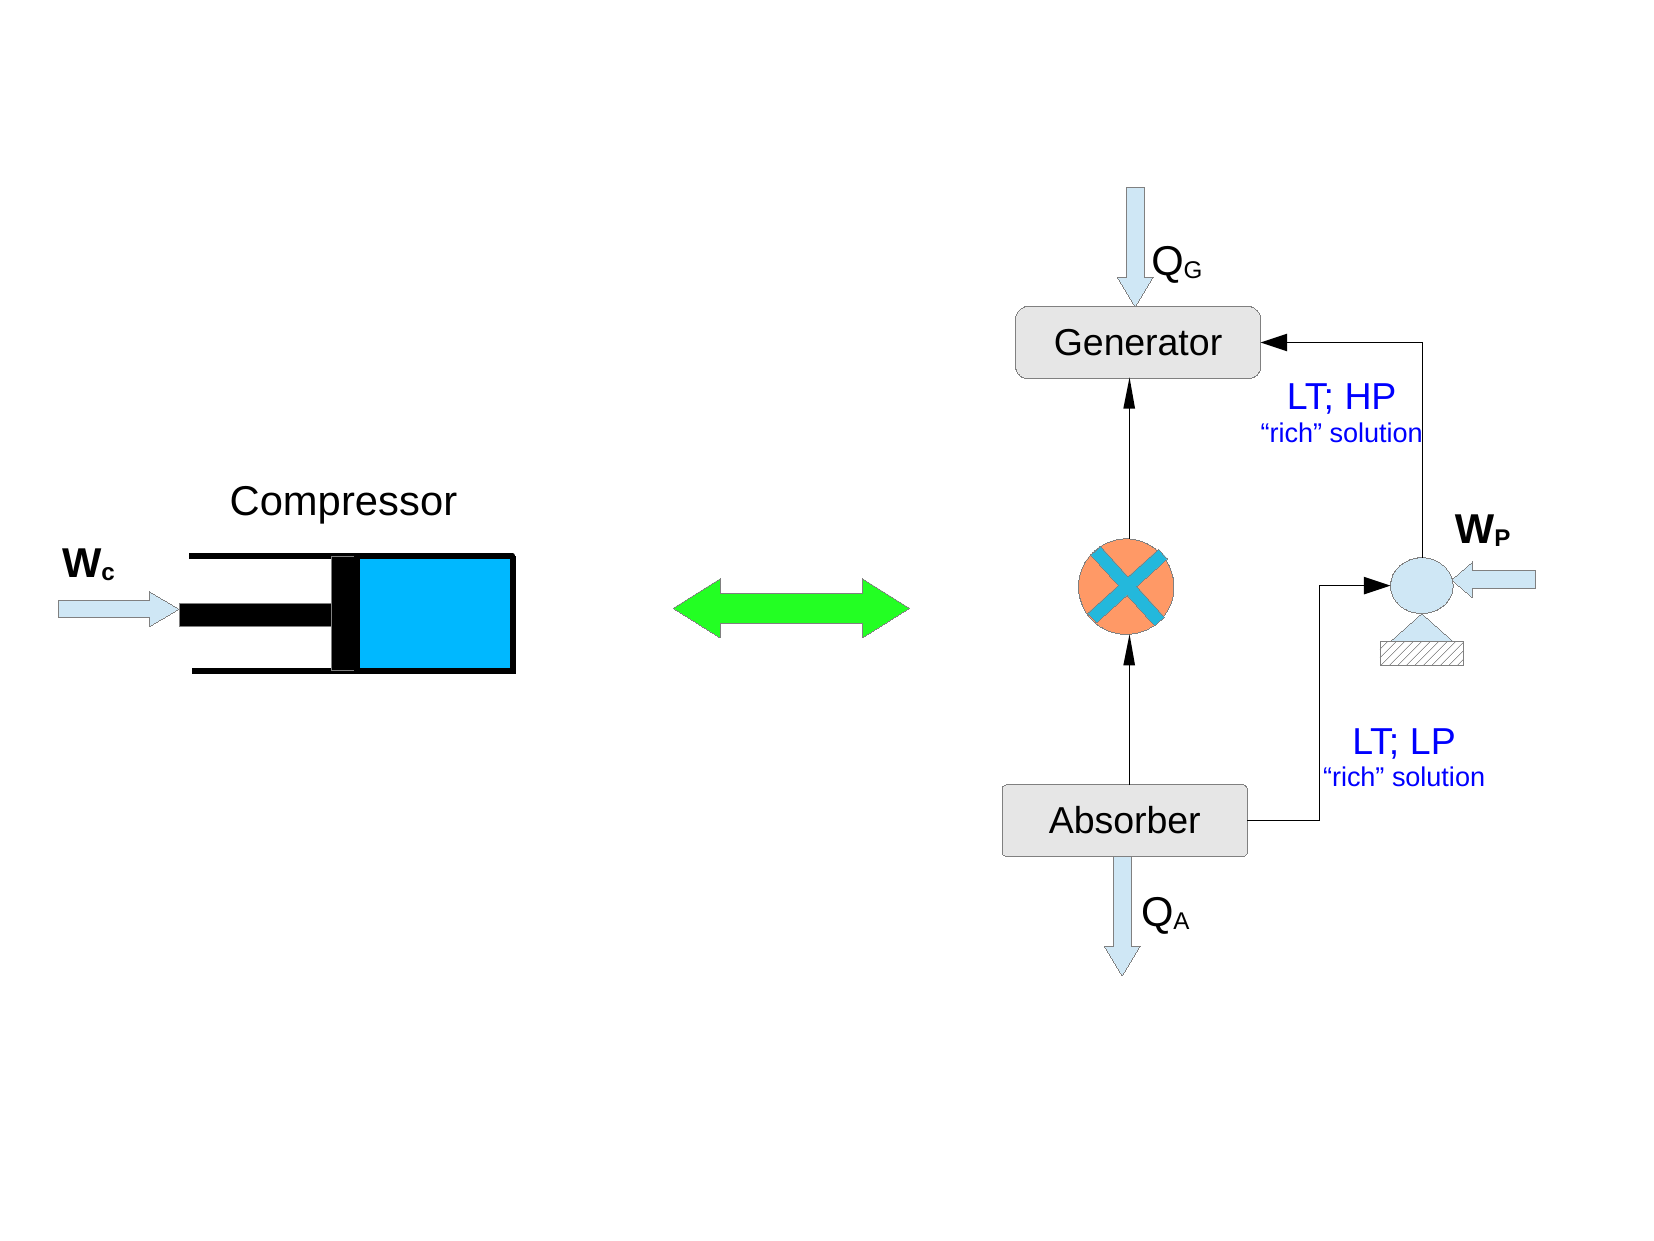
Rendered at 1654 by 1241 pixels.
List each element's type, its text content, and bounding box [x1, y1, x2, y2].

text_box [1117, 187, 1154, 307]
text_box [58, 556, 513, 671]
text_box [673, 578, 910, 638]
text_box WP [1440, 497, 1536, 574]
text_box Wc [47, 532, 154, 608]
text_box LT; LP “rich” solution [1308, 712, 1503, 801]
text_box [1104, 856, 1141, 976]
text_box Compressor [214, 470, 473, 532]
text_box QG [1136, 230, 1237, 307]
text_box [1380, 557, 1536, 666]
text_box Absorber [1002, 784, 1248, 857]
text_box QA [1132, 881, 1225, 958]
text_box LT; HP “rich” solution [1245, 368, 1440, 457]
text_box [1078, 538, 1174, 635]
text_box Generator [1015, 306, 1261, 379]
